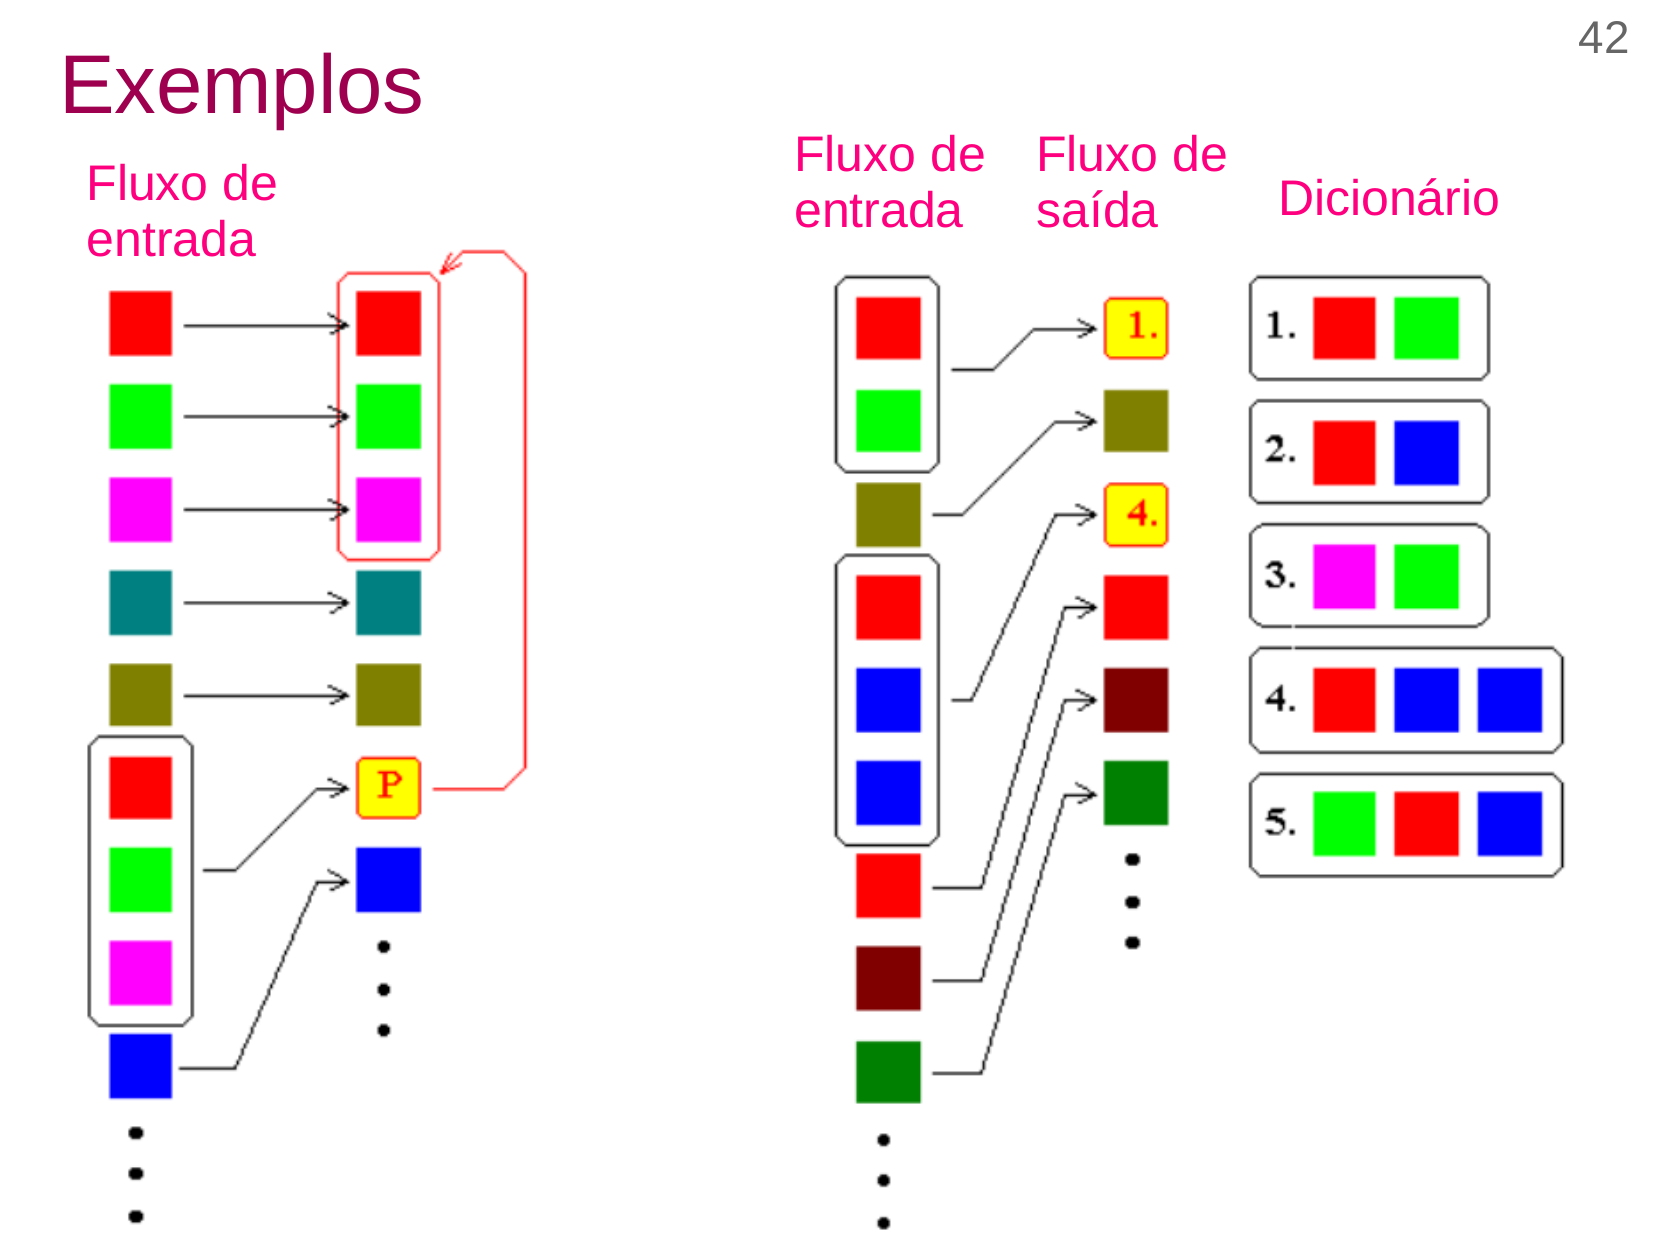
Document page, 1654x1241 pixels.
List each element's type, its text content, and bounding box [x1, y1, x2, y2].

picture [79, 245, 1569, 1237]
text_box Dicionário [1263, 163, 1648, 237]
text_box Fluxo de entrada [779, 119, 1016, 246]
title Exemplos [59, 29, 1595, 148]
text_box Fluxo de saída [1021, 119, 1258, 246]
text_box Fluxo de entrada [71, 147, 309, 275]
